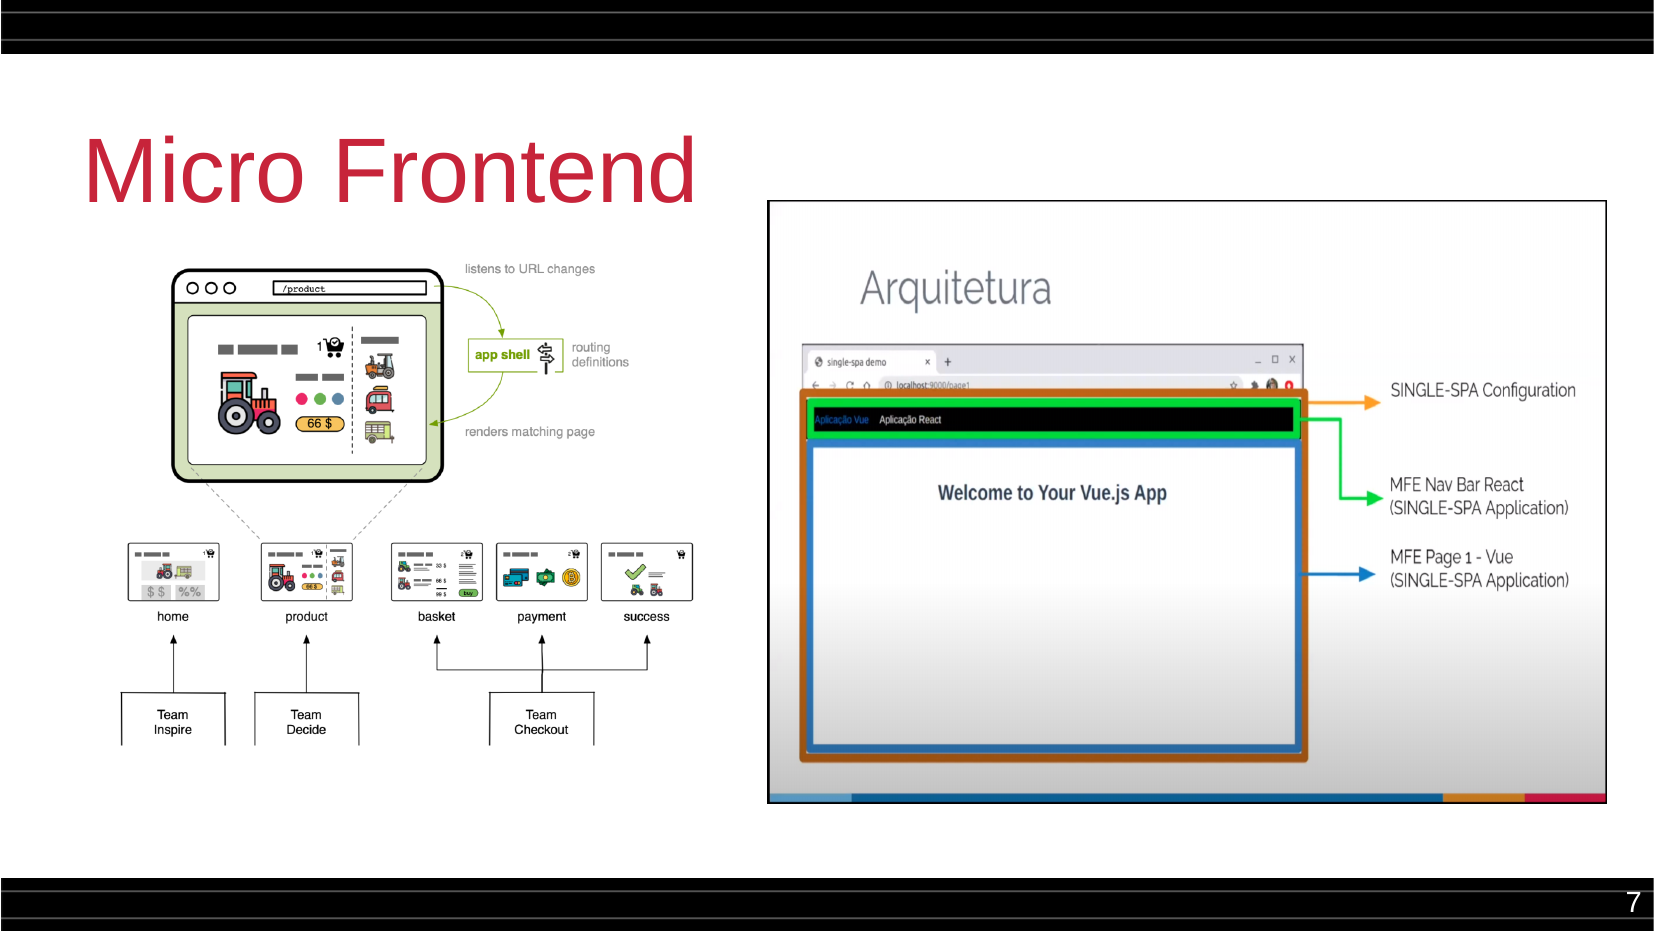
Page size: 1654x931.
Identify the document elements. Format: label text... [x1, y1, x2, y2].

picture [767, 200, 1607, 804]
picture [1, 878, 1654, 931]
picture [1, 0, 1654, 54]
picture [118, 259, 696, 746]
title Micro Frontend [82, 92, 1571, 249]
